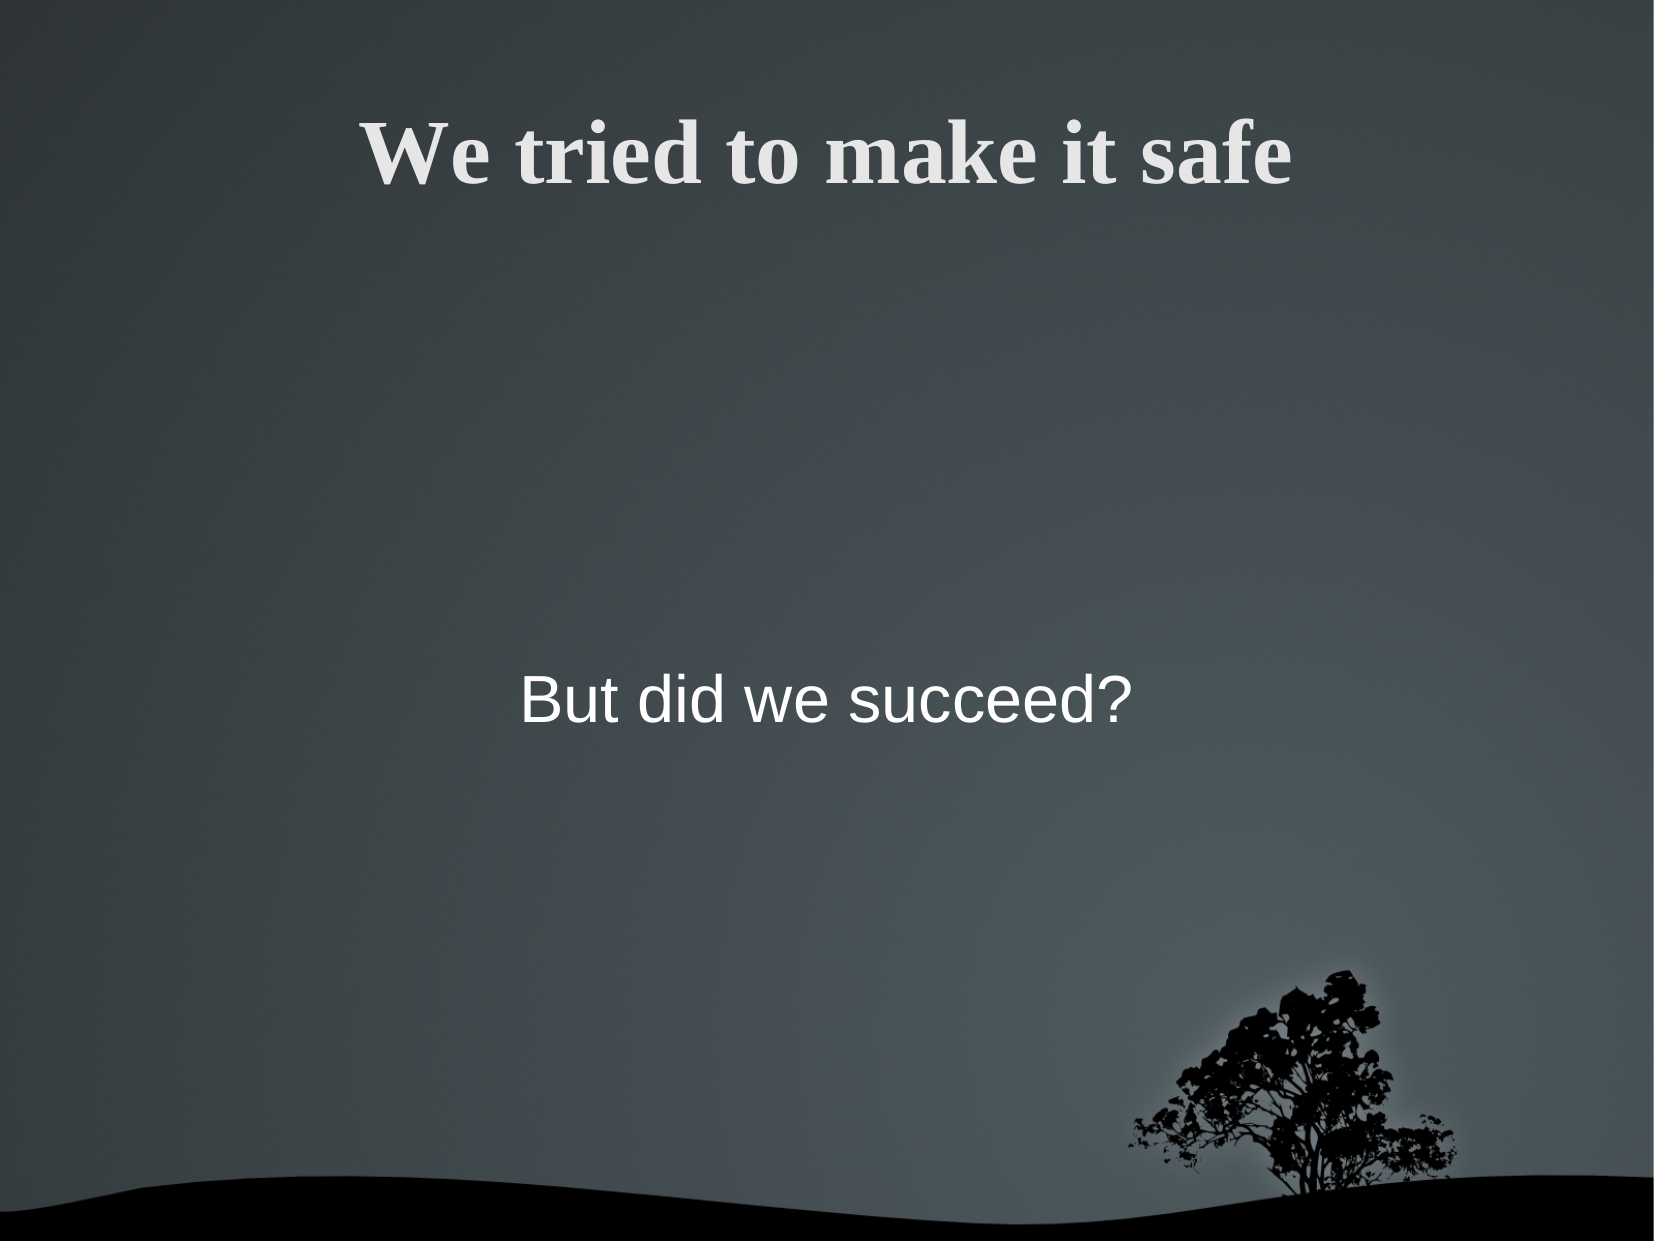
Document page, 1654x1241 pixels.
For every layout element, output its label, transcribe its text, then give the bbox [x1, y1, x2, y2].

picture [0, 0, 1654, 1241]
subtitle But did we succeed? [82, 297, 1571, 1102]
title We tried to make it safe [82, 49, 1571, 257]
